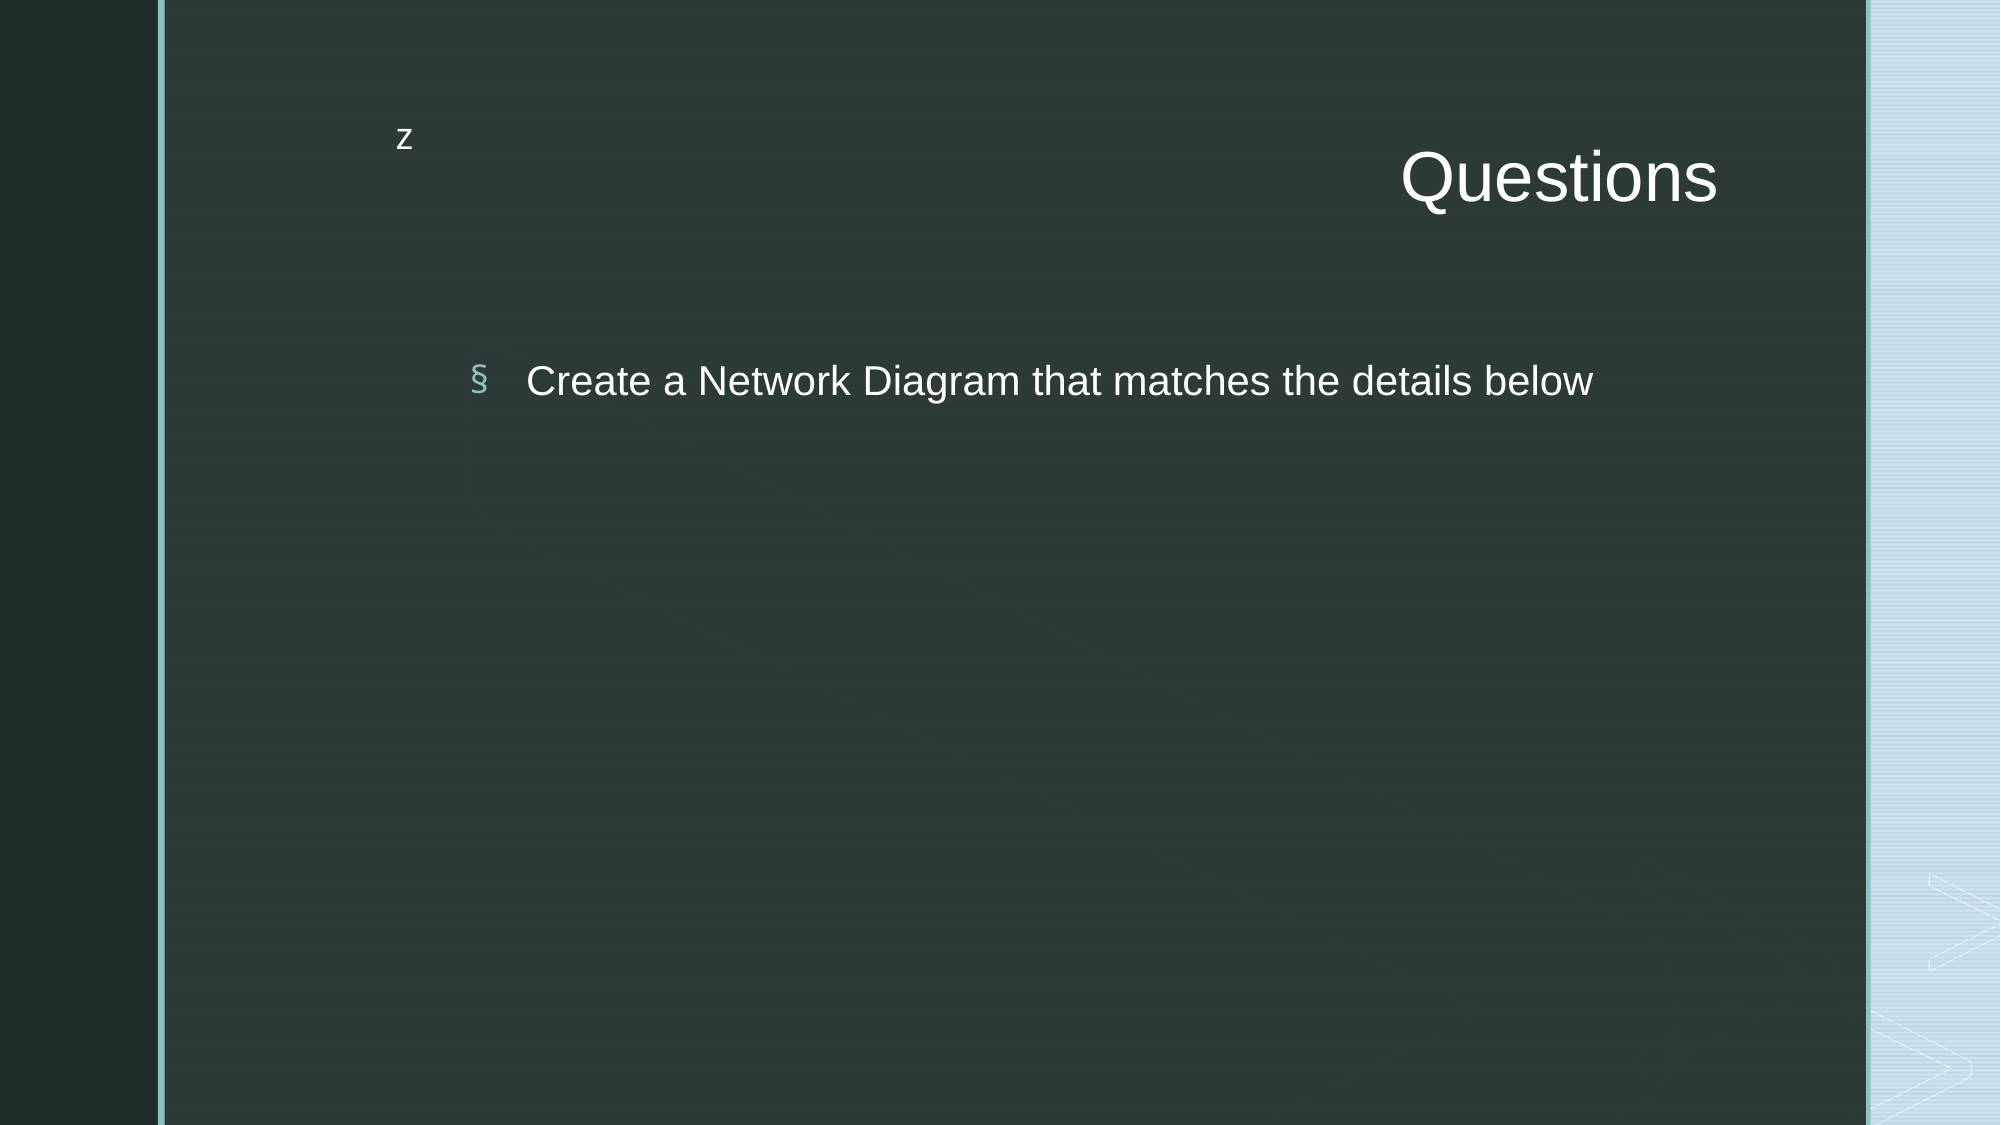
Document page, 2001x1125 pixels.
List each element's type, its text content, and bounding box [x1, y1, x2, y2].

title Questions [428, 132, 1734, 310]
list Create a Network Diagram that matches the details below [454, 336, 1734, 993]
picture [1871, 0, 2000, 1125]
